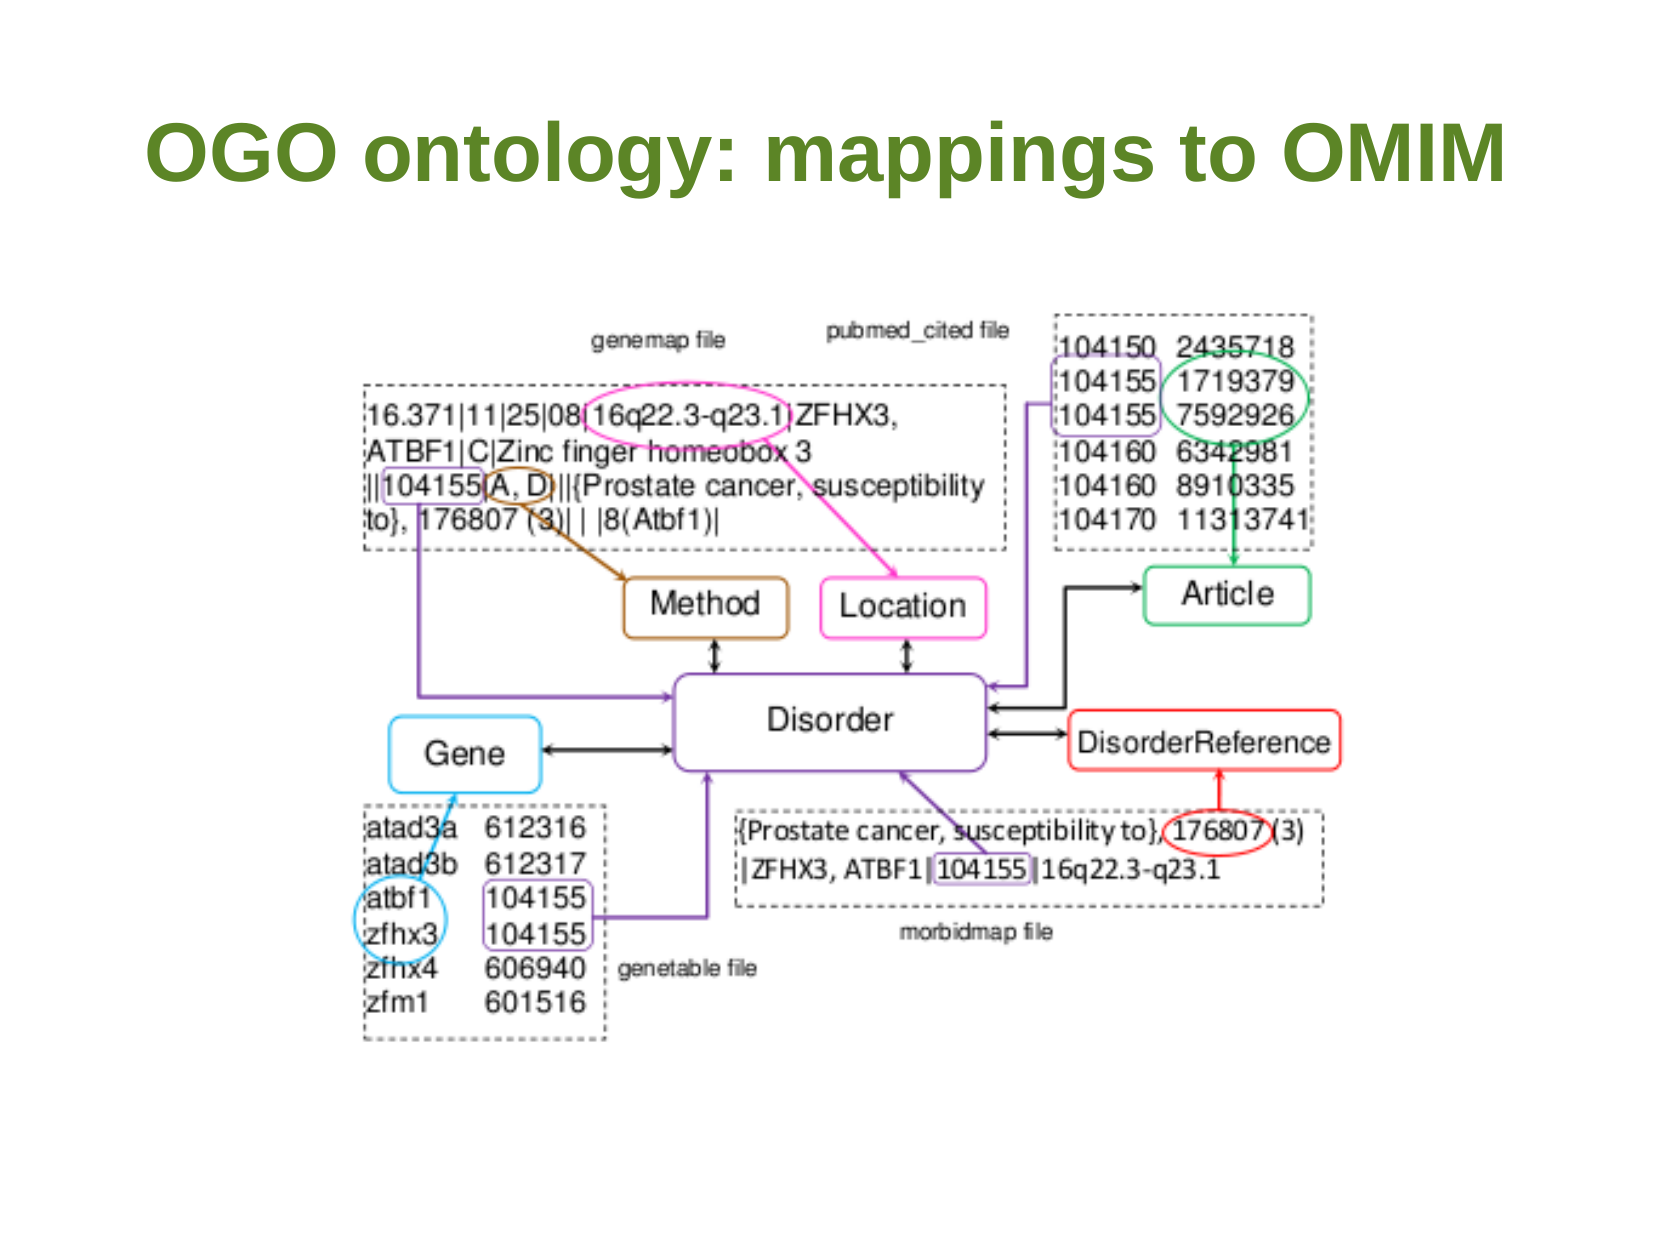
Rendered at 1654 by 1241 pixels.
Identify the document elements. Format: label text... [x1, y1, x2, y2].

picture [318, 295, 1359, 1059]
title OGO ontology: mappings to OMIM [82, 49, 1571, 257]
